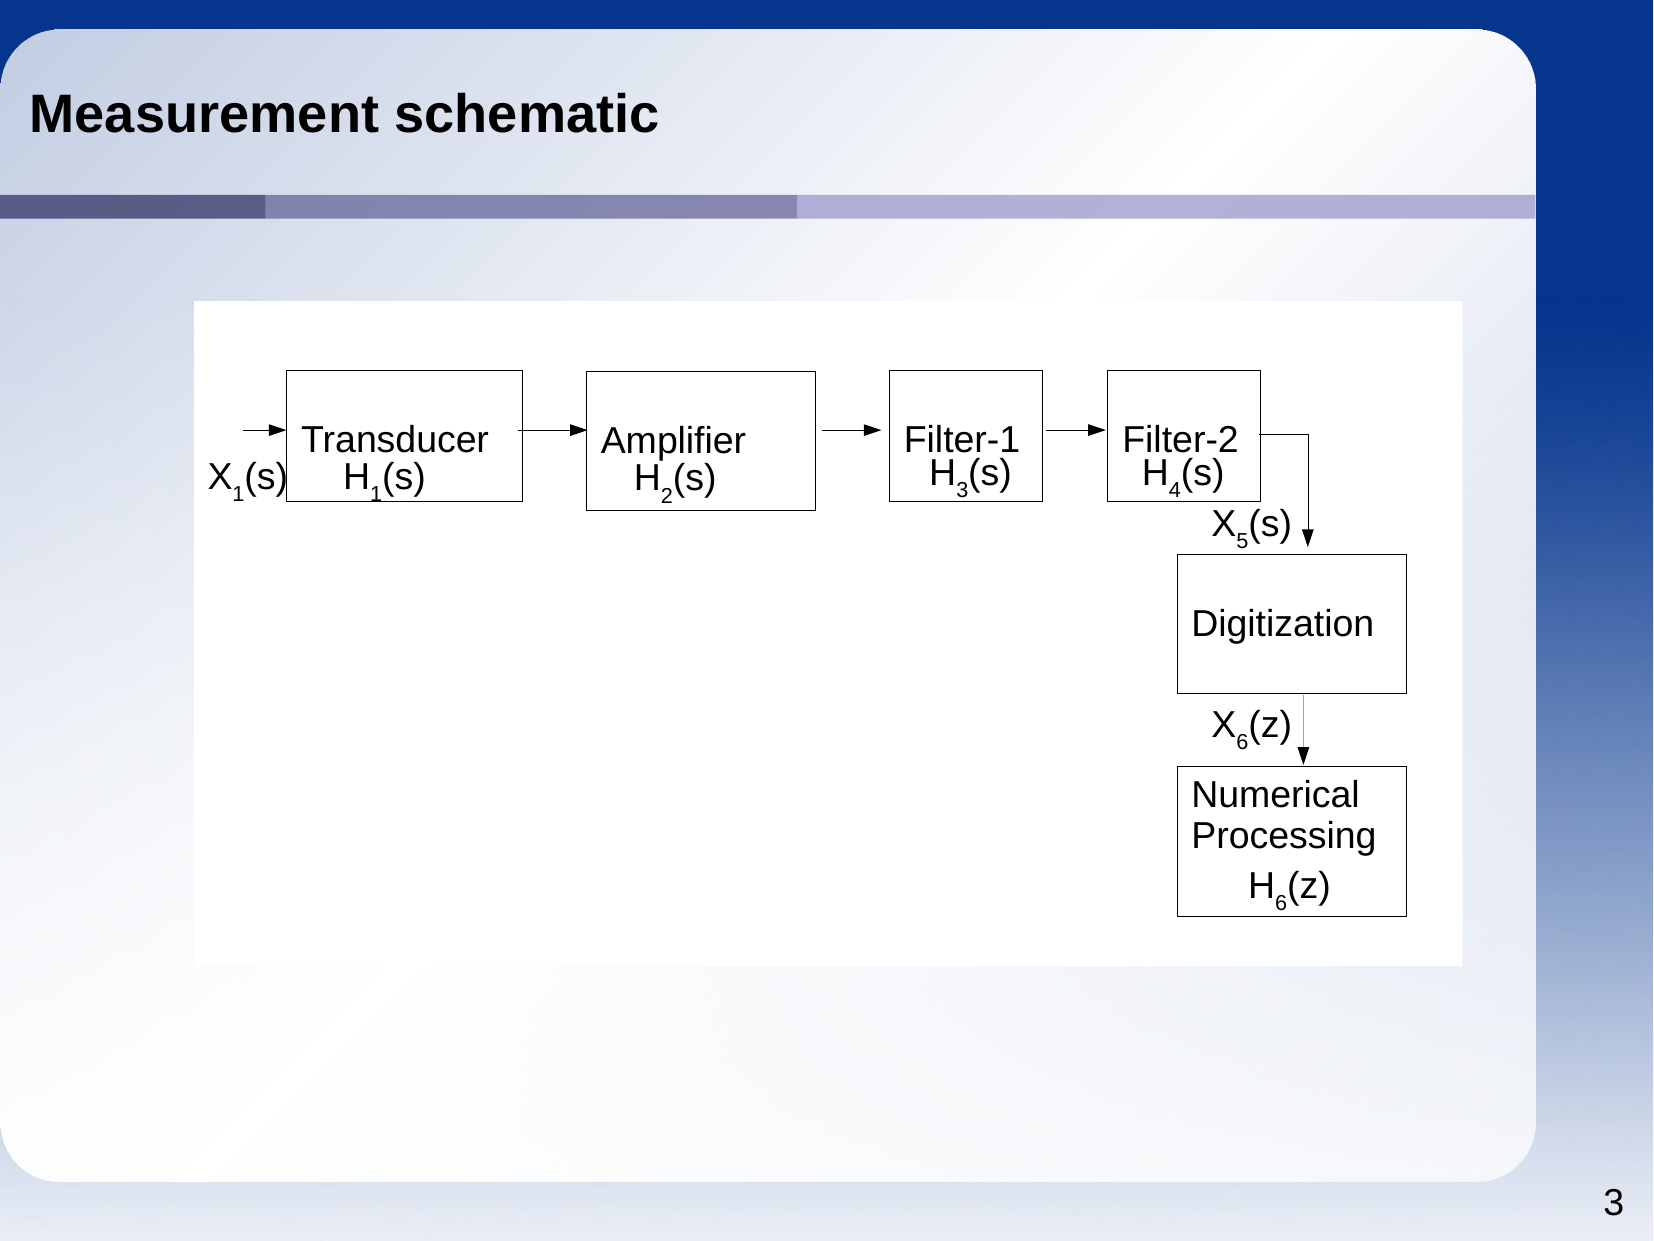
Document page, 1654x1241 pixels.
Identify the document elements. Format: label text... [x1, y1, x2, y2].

title Measurement schematic [29, 49, 1506, 178]
picture [0, 0, 1654, 1241]
chart [193, 301, 1463, 966]
